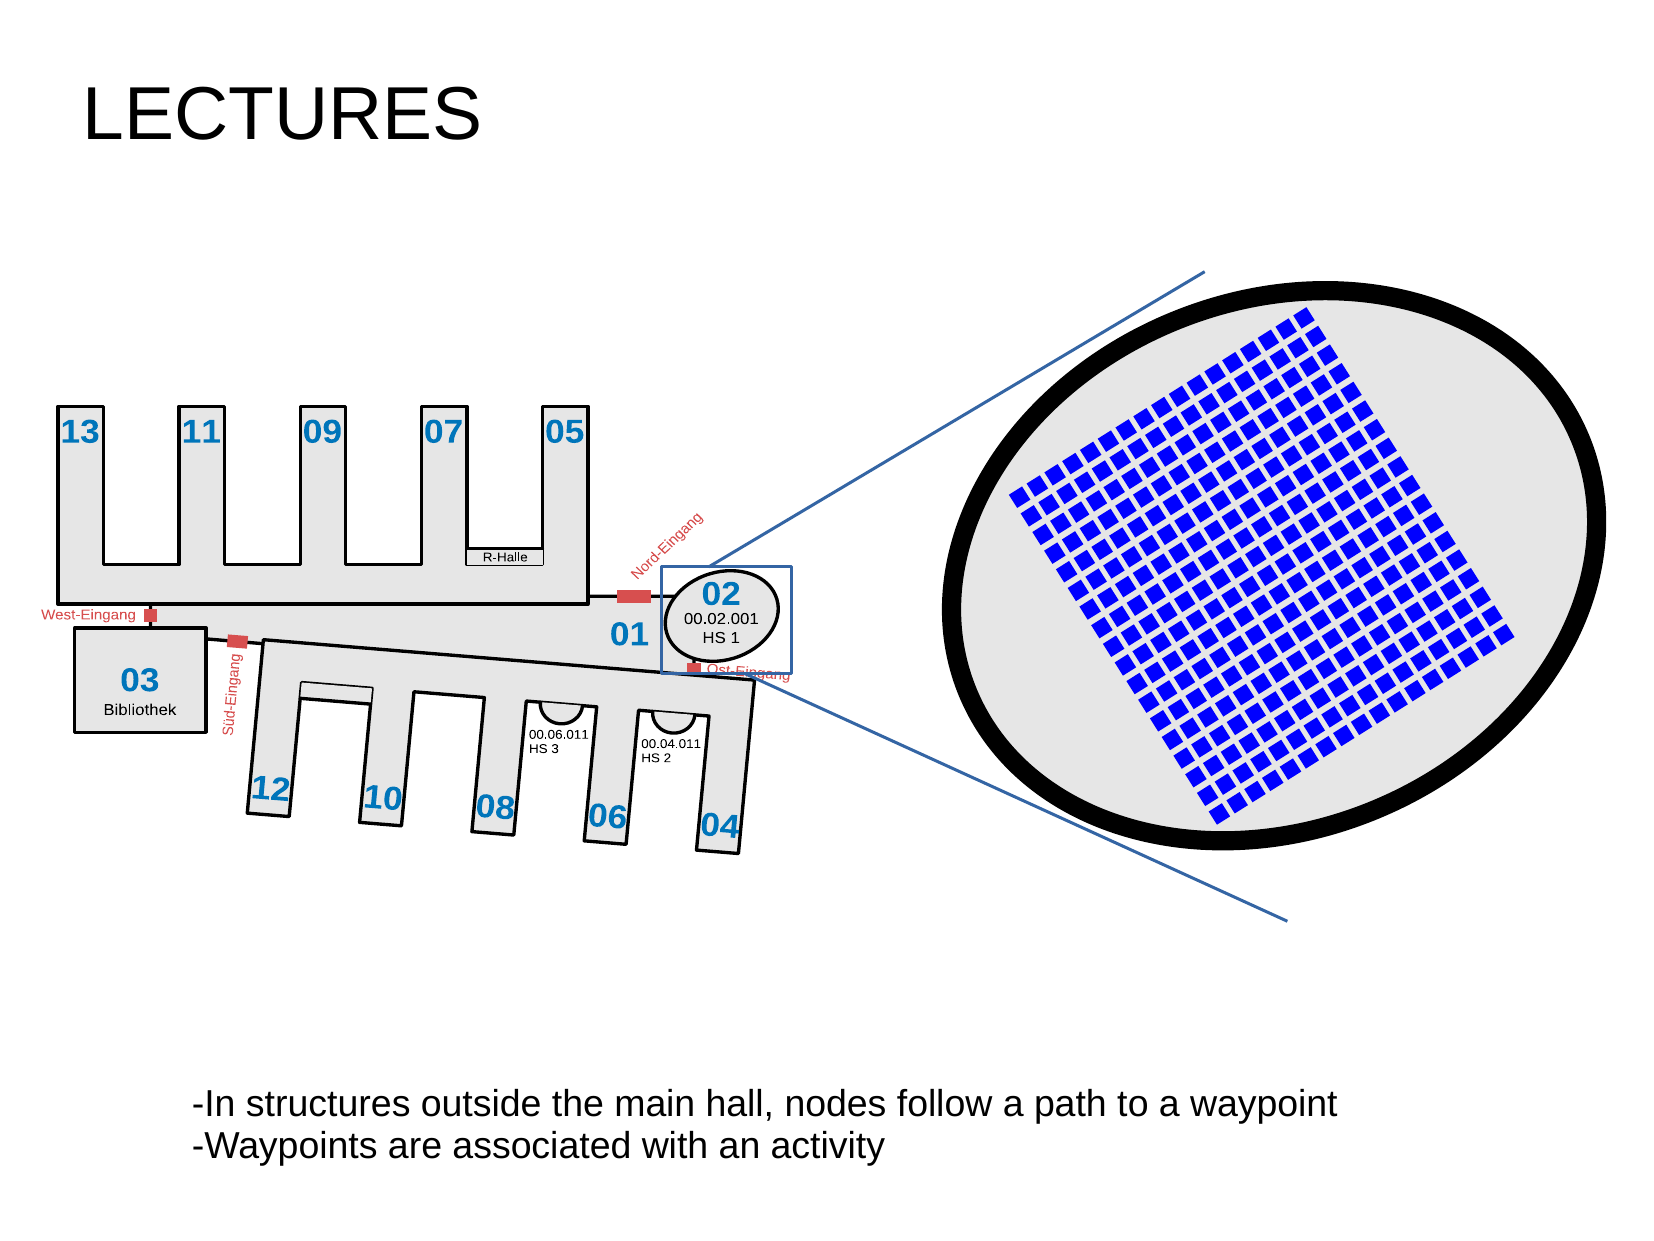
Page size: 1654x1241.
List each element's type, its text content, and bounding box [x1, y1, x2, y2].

picture [663, 568, 790, 672]
picture [23, 366, 799, 922]
picture [941, 281, 1184, 426]
text_box -In structures outside the main hall, nodes follow a path to a waypoint -Waypoints are associated with an activity [177, 1074, 1382, 1216]
picture [941, 766, 1127, 851]
picture [941, 281, 1607, 851]
picture [717, 516, 799, 696]
title LECTURES [82, 49, 1571, 178]
